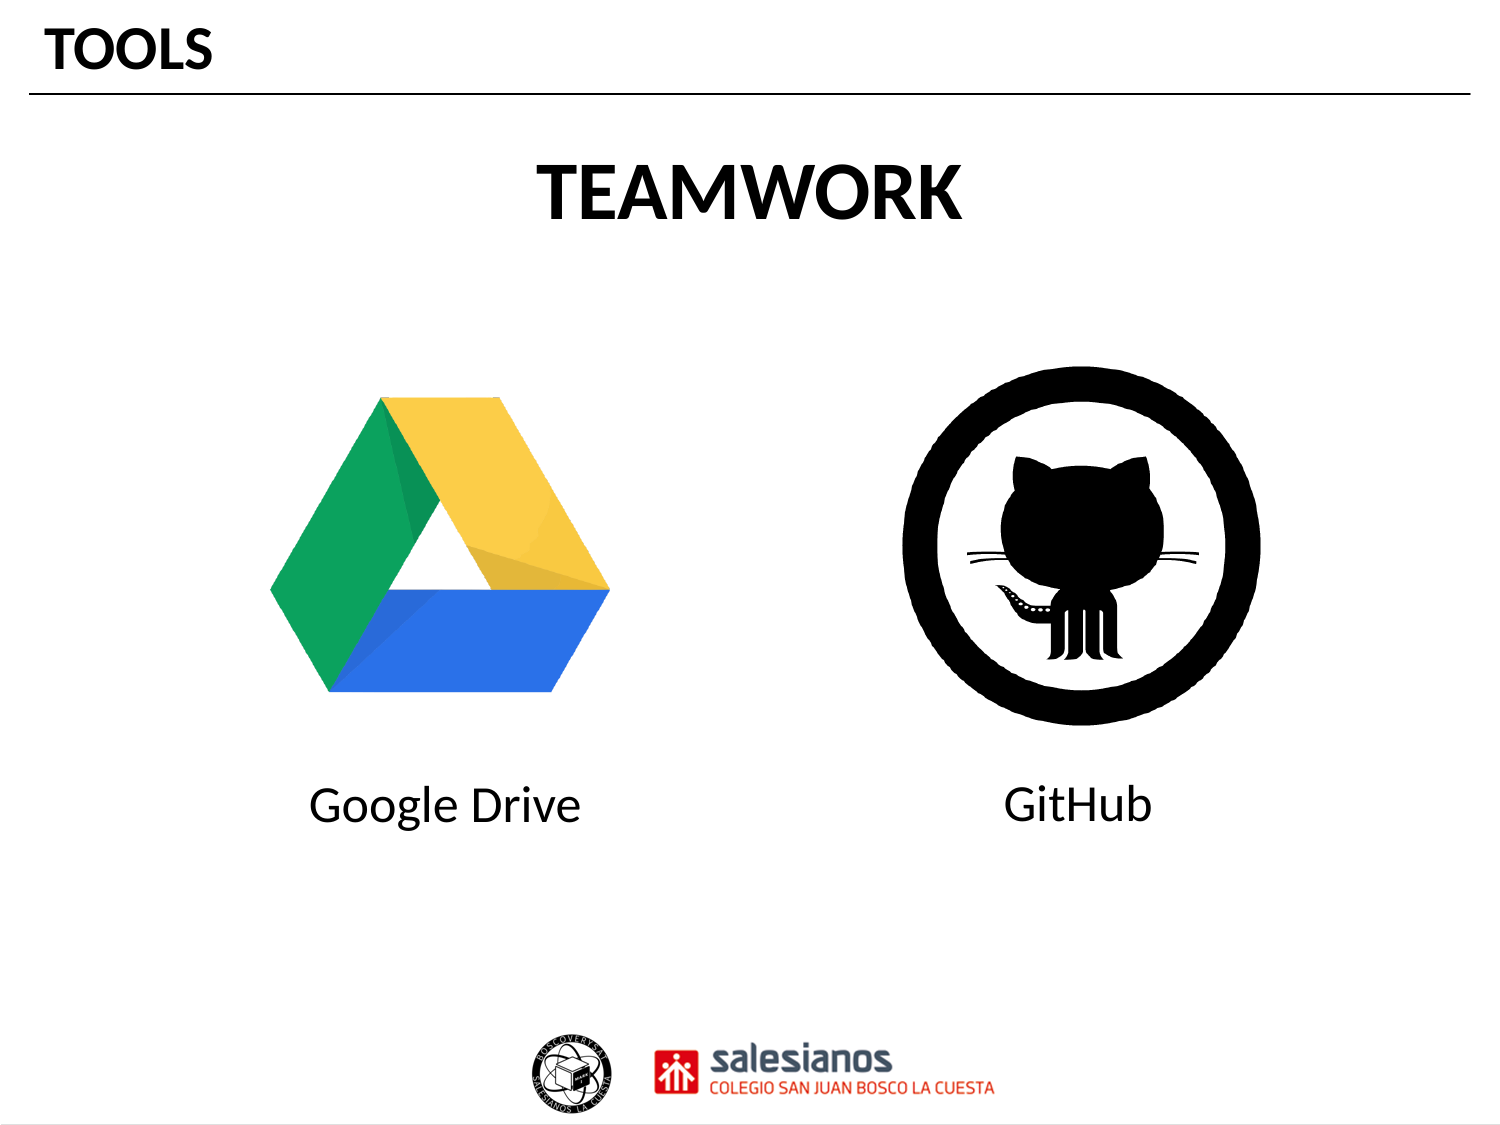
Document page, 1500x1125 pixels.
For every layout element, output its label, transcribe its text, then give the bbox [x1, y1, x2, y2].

text_box TEAMWORK [35, 128, 1465, 244]
text_box Google Drive [222, 762, 668, 841]
picture [0, 0, 1500, 1125]
text_box TOOLS [29, 0, 1472, 90]
text_box GitHub [855, 761, 1301, 839]
